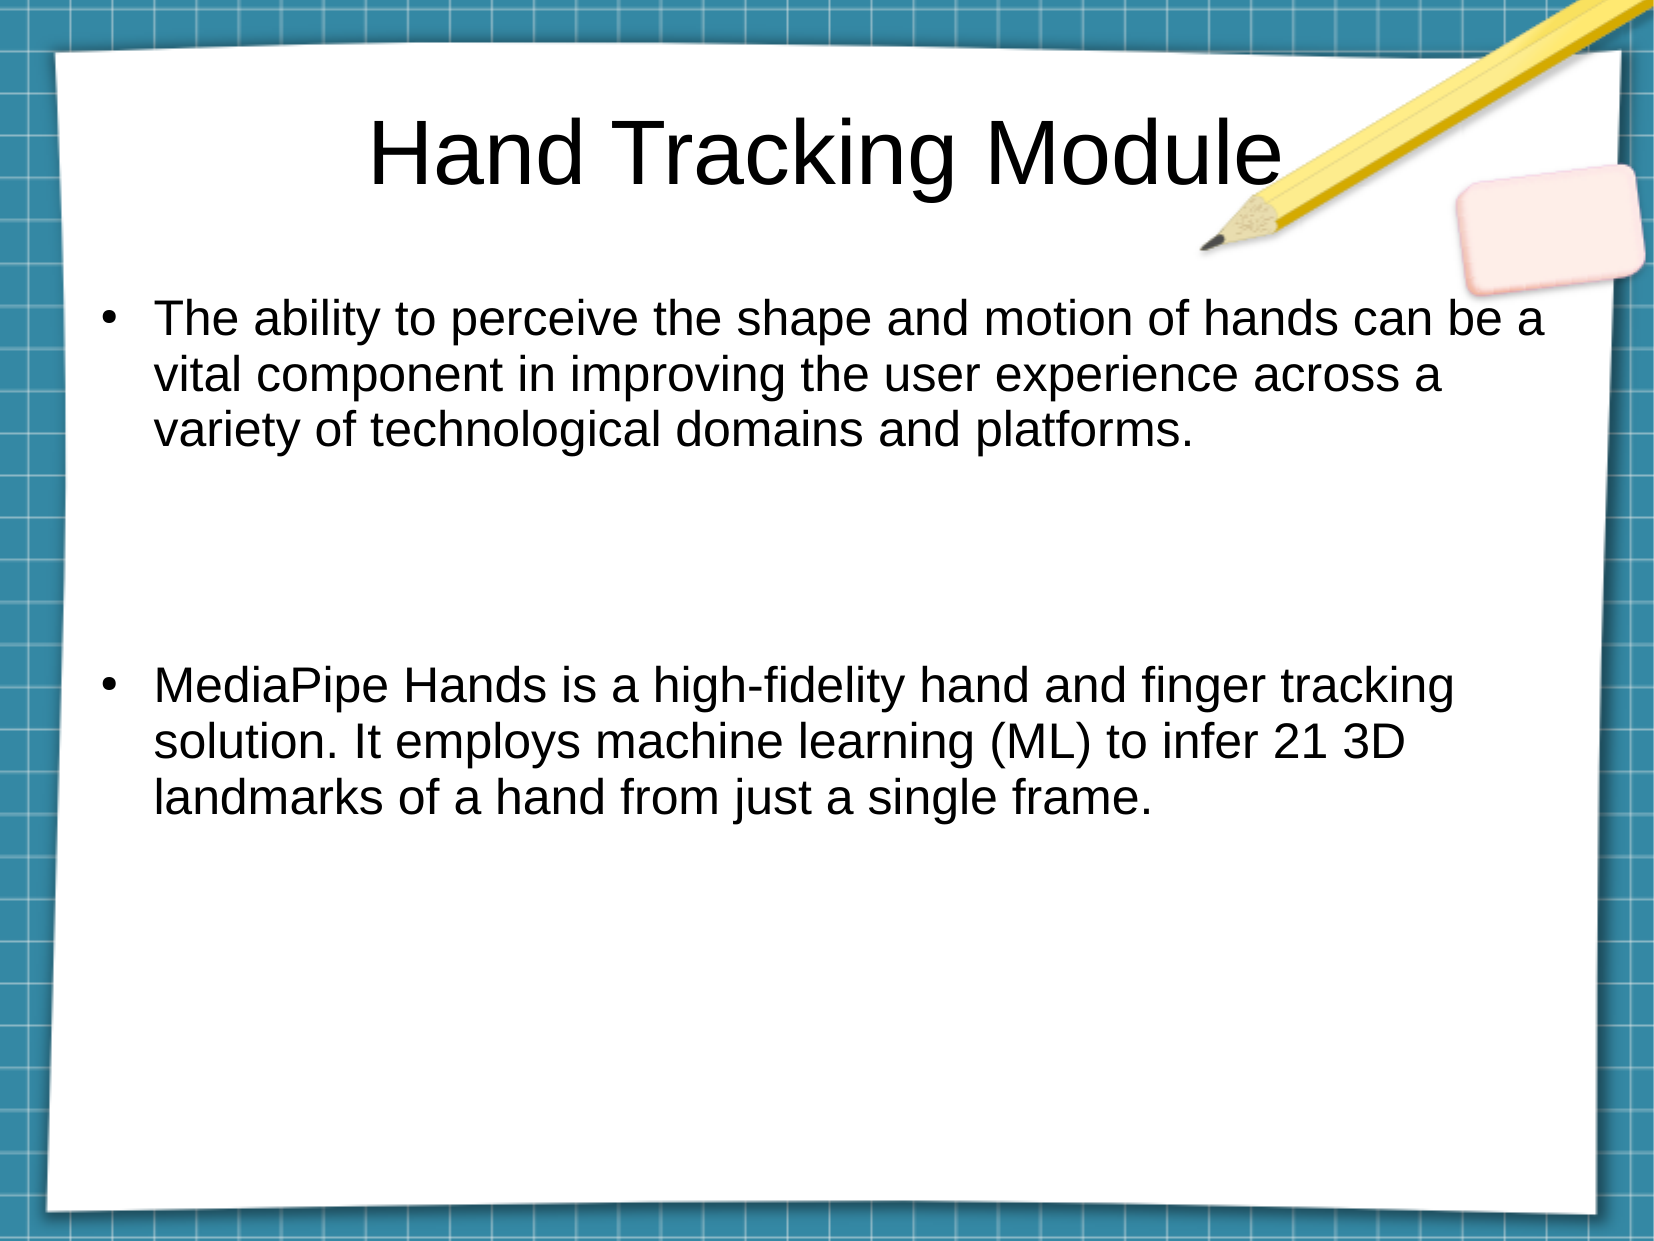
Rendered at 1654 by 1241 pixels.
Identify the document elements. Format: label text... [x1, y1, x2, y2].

list The ability to perceive the shape and motion of hands can be a vital component in improving the user experience across a variety of technological domains and platforms. MediaPipe Hands is a high-fidelity hand and finger tracking solution. It employs machine learning (ML) to infer 21 3D landmarks of a hand from just a single frame. [82, 290, 1571, 1010]
picture [0, 0, 1654, 1241]
title Hand Tracking Module [82, 49, 1571, 257]
